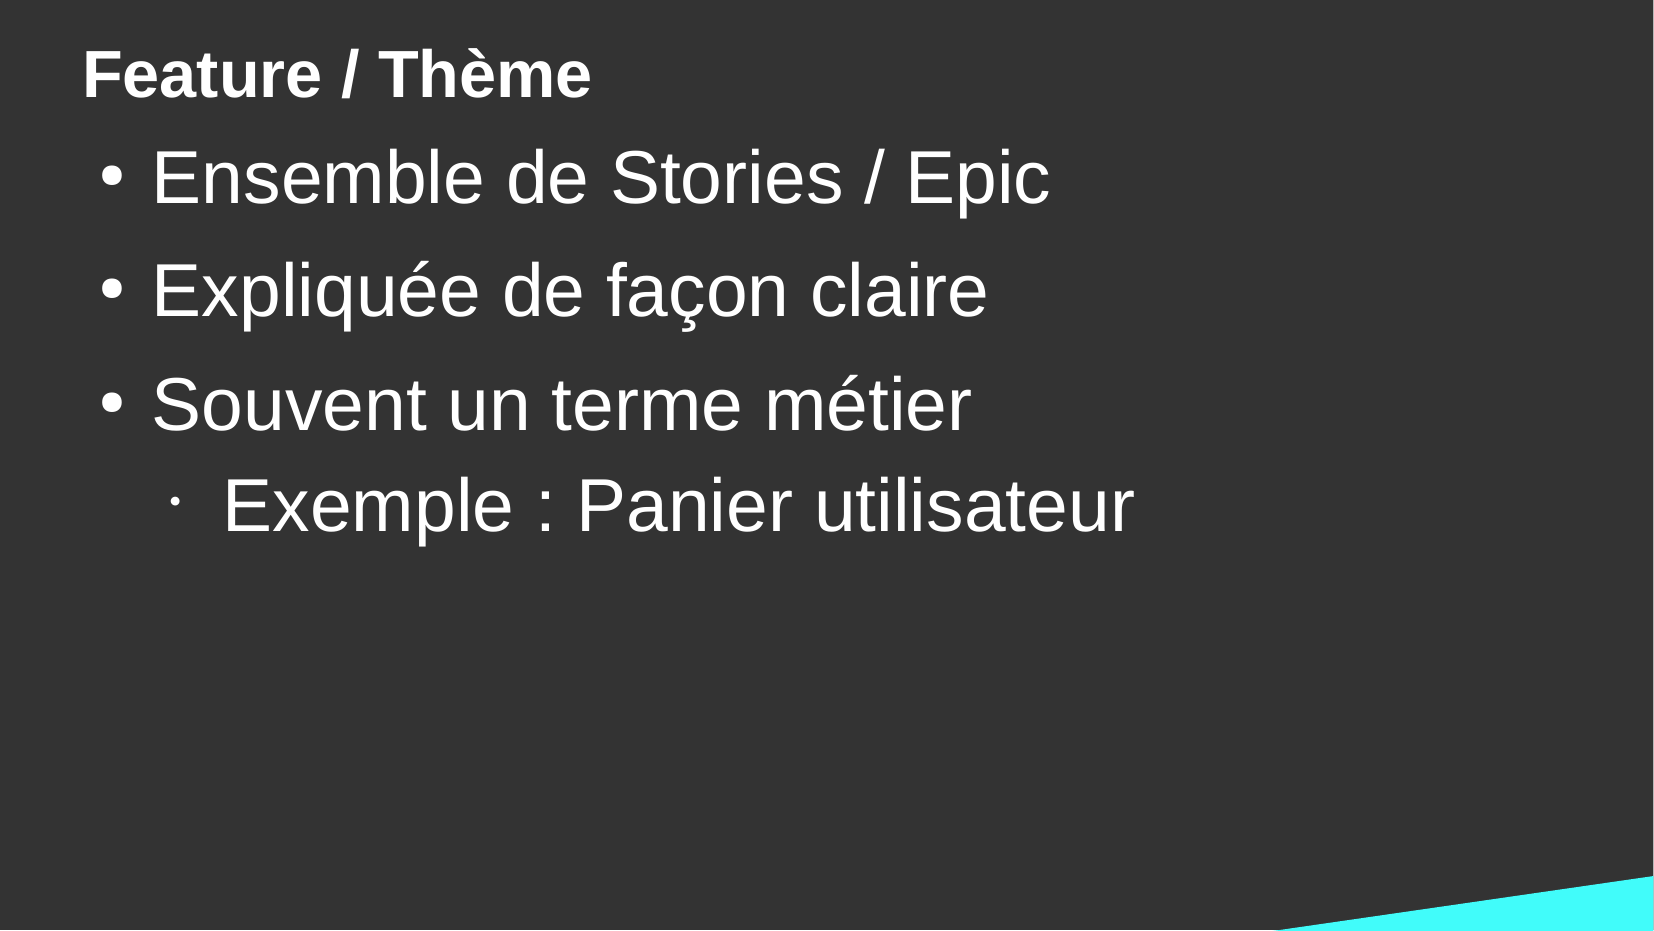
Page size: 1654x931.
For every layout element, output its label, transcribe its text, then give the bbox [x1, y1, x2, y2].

text_box [1272, 875, 1654, 931]
title Feature / Thème [82, 37, 1571, 122]
list Ensemble de Stories / Epic Expliquée de façon claire Souvent un terme métier Exemple : Panier utilisateur [80, 135, 1620, 777]
